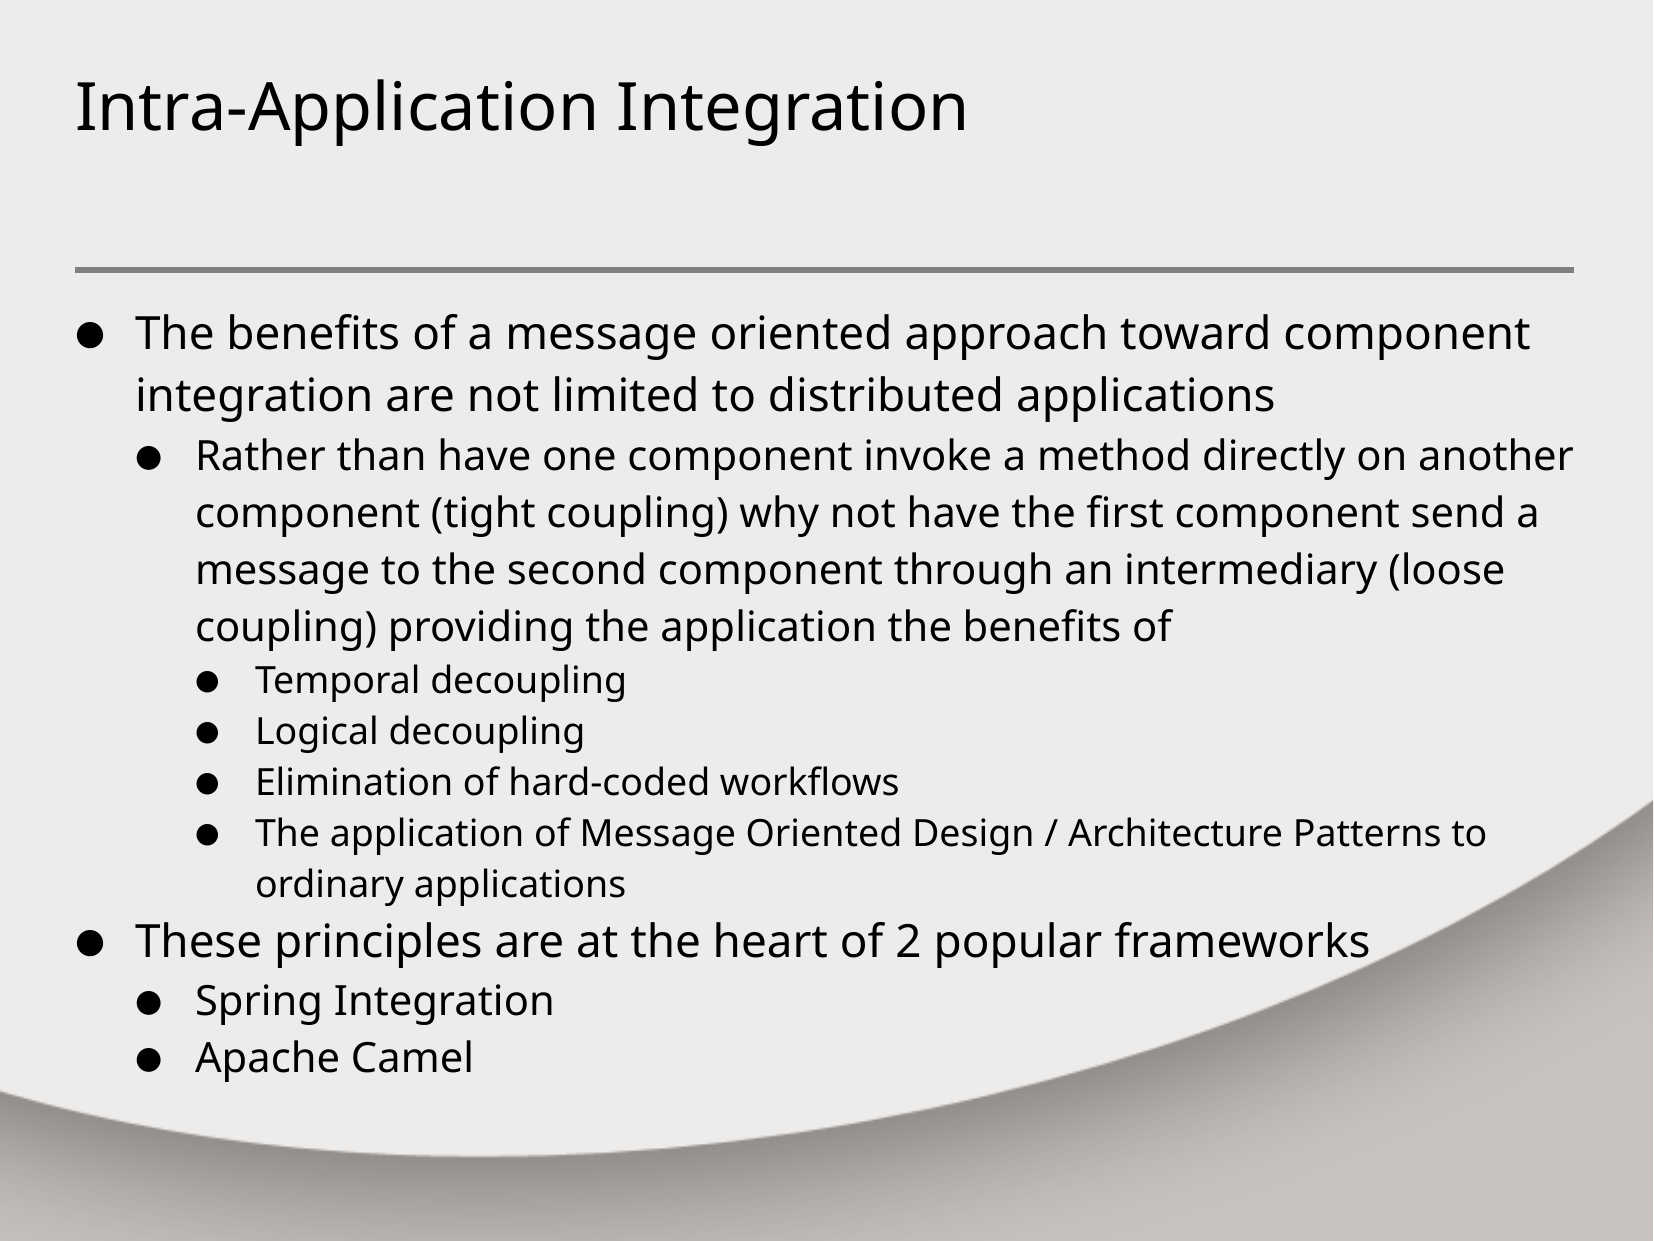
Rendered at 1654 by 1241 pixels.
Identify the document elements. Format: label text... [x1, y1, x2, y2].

picture [0, 0, 1654, 1241]
list The benefits of a message oriented approach toward component integration are not limited to distributed applications Rather than have one component invoke a method directly on another component (tight coupling) why not have the first component send a message to the second component through an intermediary (loose coupling) providing the application the benefits of Temporal decoupling Logical decoupling Elimination of hard-coded workflows The application of Message Oriented Design / Architecture Patterns to ordinary applications These principles are at the heart of 2 popular frameworks Spring Integration Apache Camel [75, 300, 1576, 1163]
title Intra-Application Integration [75, 75, 1576, 225]
